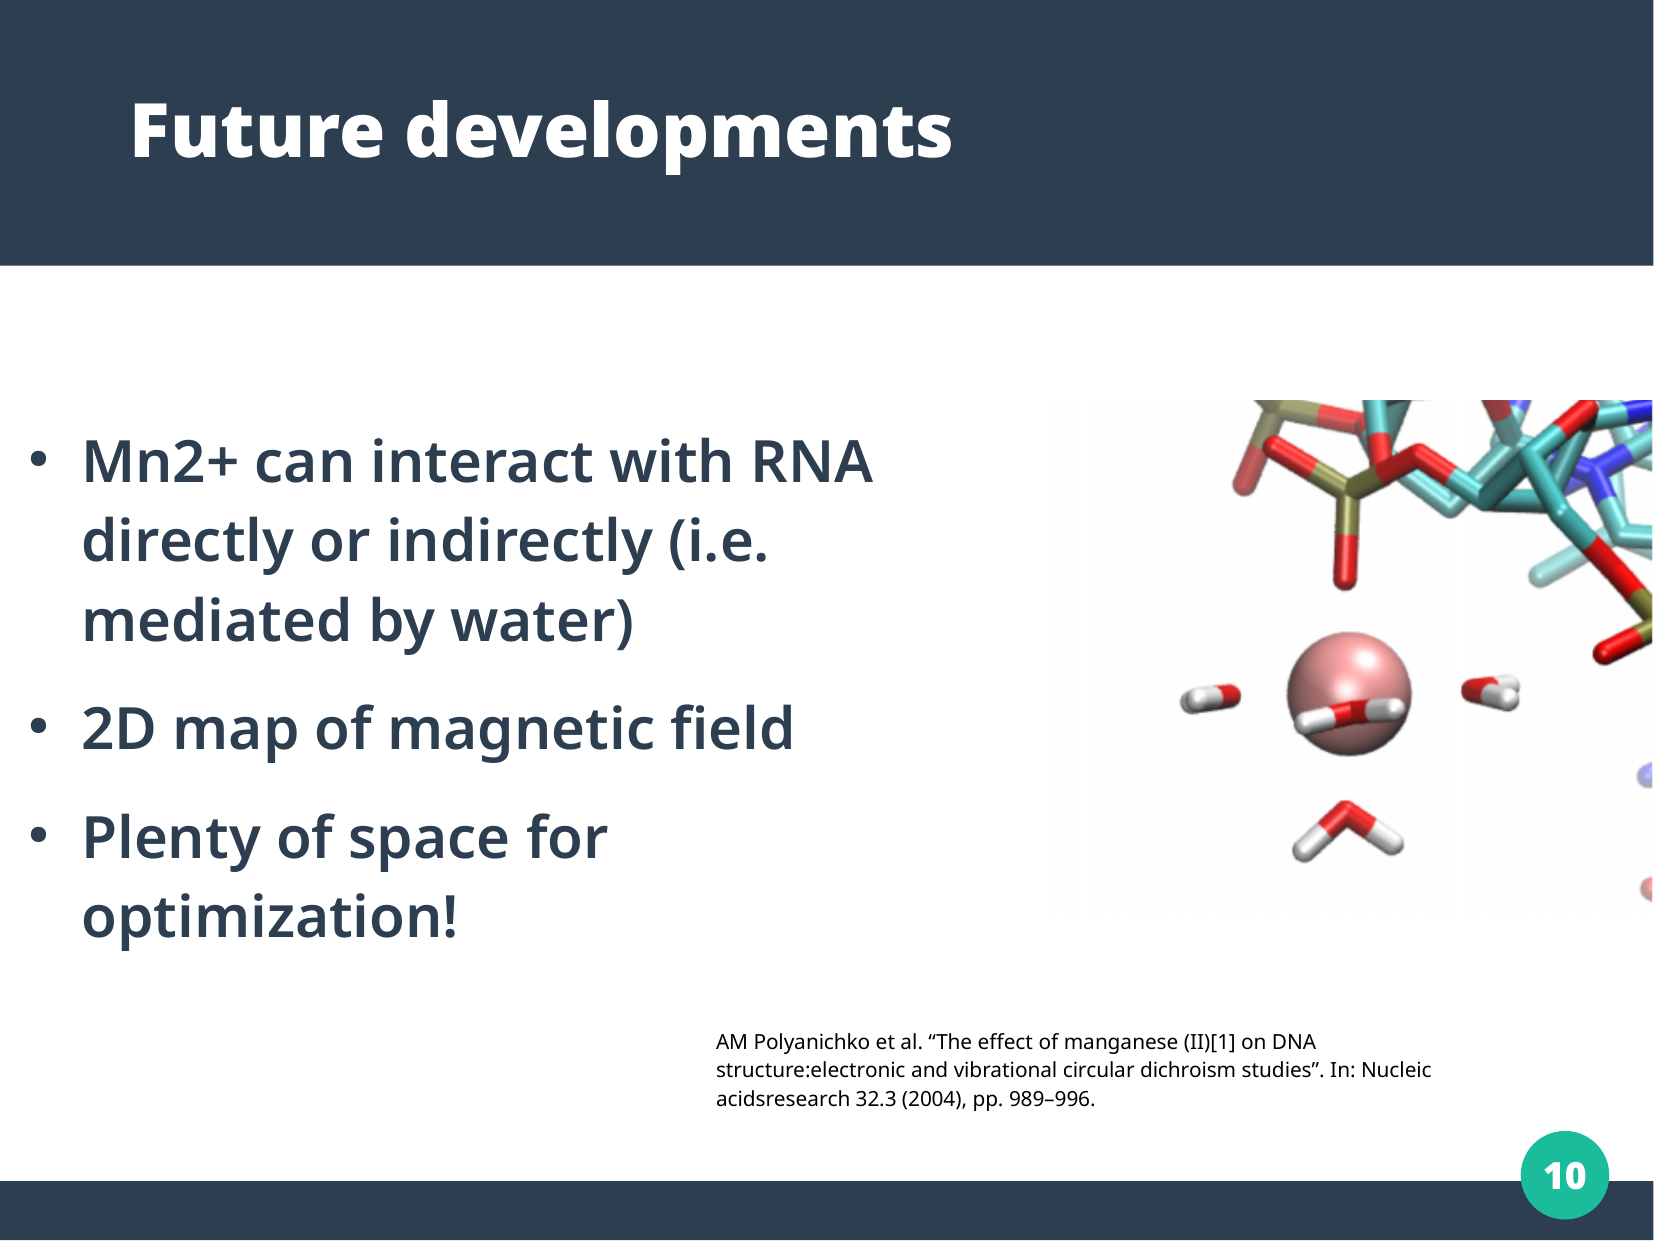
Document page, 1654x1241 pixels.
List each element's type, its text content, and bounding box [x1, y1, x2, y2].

picture [1047, 400, 1654, 916]
list Mn2+ can interact with RNA directly or indirectly (i.e. mediated by water) 2D map of magnetic field Plenty of space for optimization! [10, 300, 931, 1127]
text_box AM Polyanichko et al. “The effect of manganese (II)[1] on DNA structure:electronic and vibrational circular dichroism studies”. In: Nucleic acidsresearch 32.3 (2004), pp. 989–996. [701, 1020, 1486, 1158]
title Future developments [59, 49, 1595, 207]
